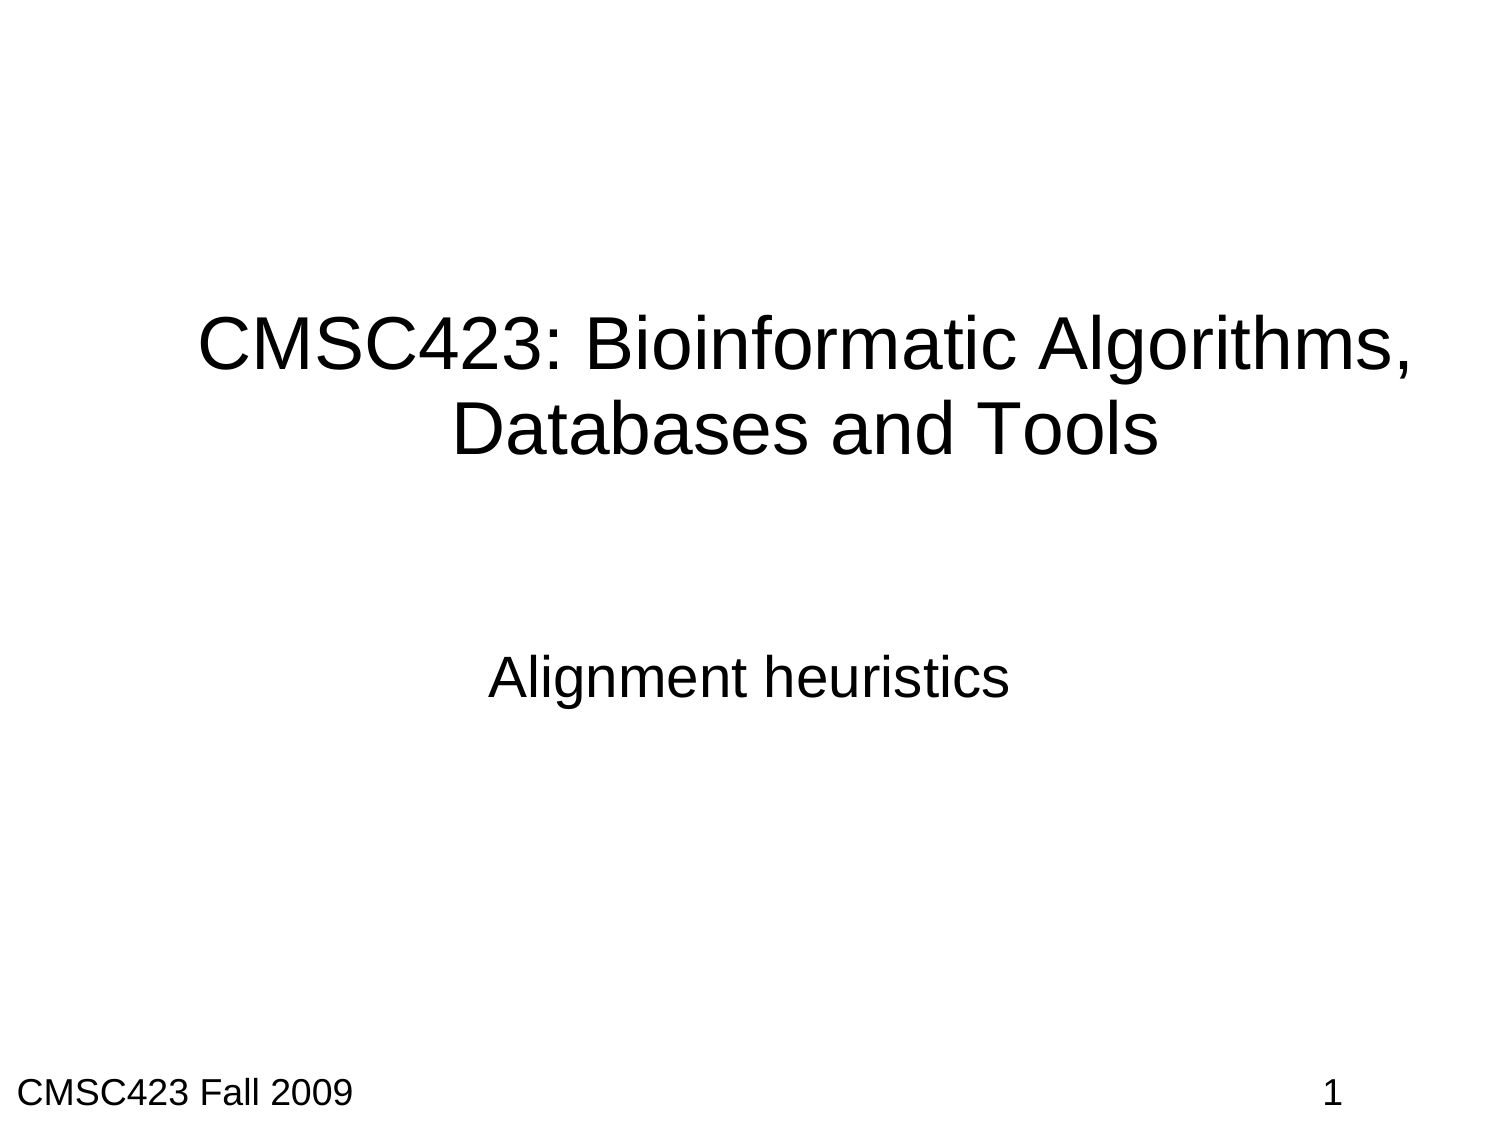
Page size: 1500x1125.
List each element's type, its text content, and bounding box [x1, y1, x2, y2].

subtitle Alignment heuristics [225, 637, 1276, 926]
title CMSC423: Bioinformatic Algorithms, Databases and Tools [112, 294, 1500, 646]
